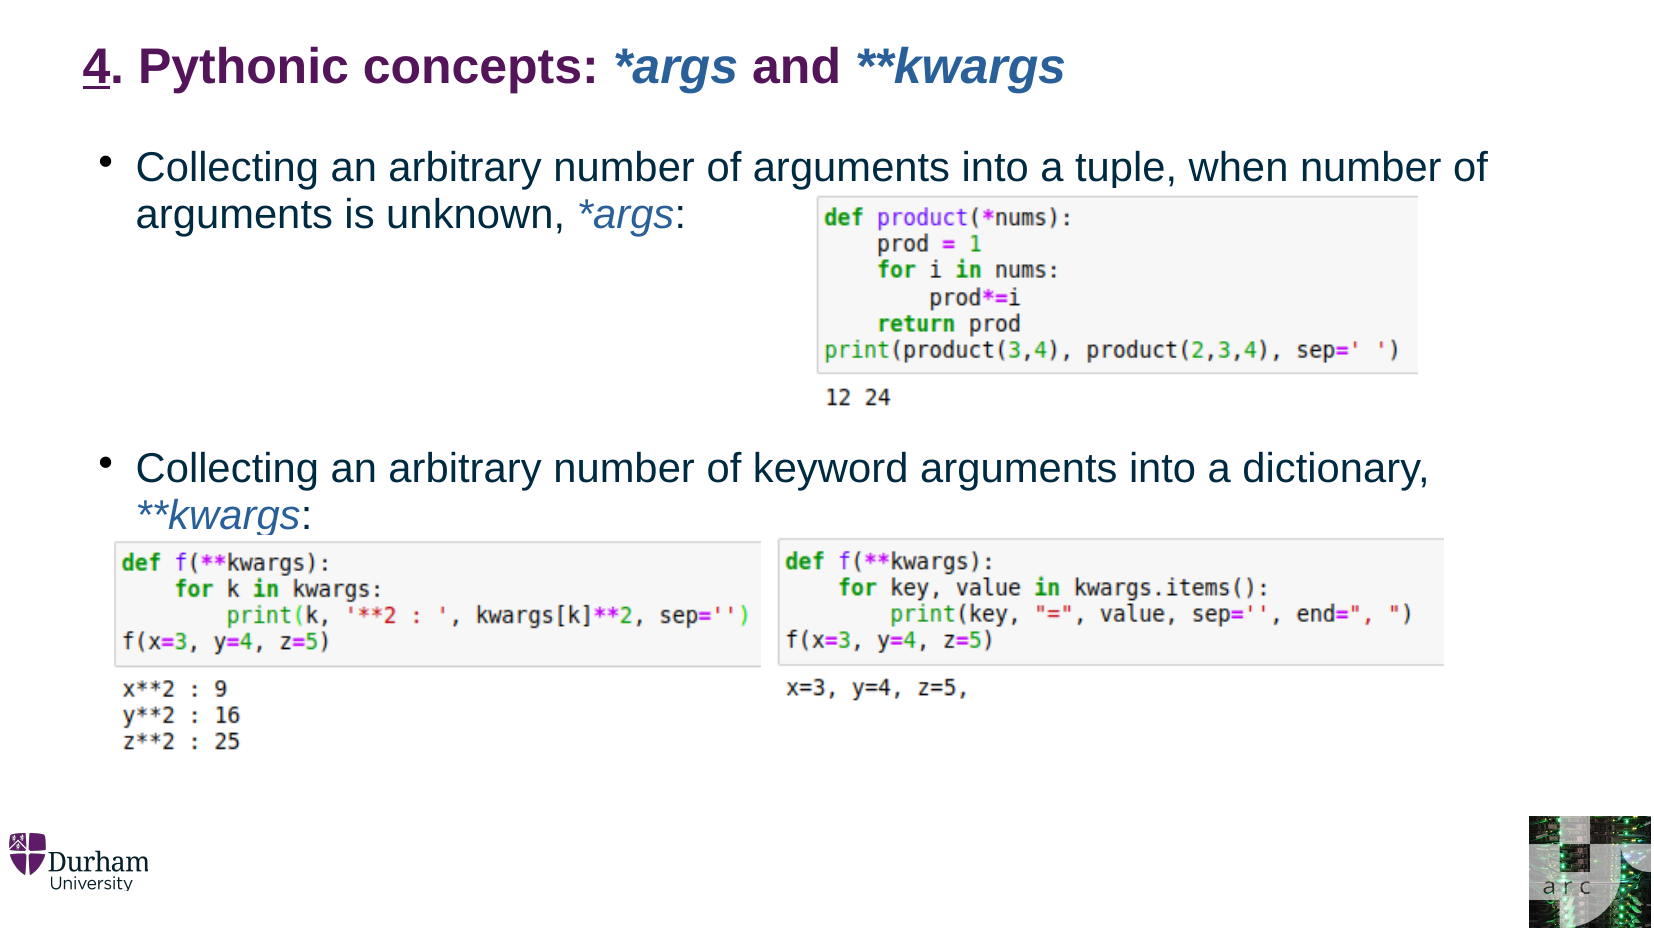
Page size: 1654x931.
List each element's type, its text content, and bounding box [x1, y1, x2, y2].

picture [108, 535, 761, 774]
list Collecting an arbitrary number of arguments into a tuple, when number of arguments is unknown, *args: Collecting an arbitrary number of keyword arguments into a dictionary, **kwargs: [82, 141, 1571, 745]
picture [809, 188, 1418, 412]
picture [9, 833, 148, 891]
picture [1529, 816, 1651, 928]
picture [770, 527, 1444, 712]
title 4. Pythonic concepts: *args and **kwargs [82, 36, 1571, 93]
